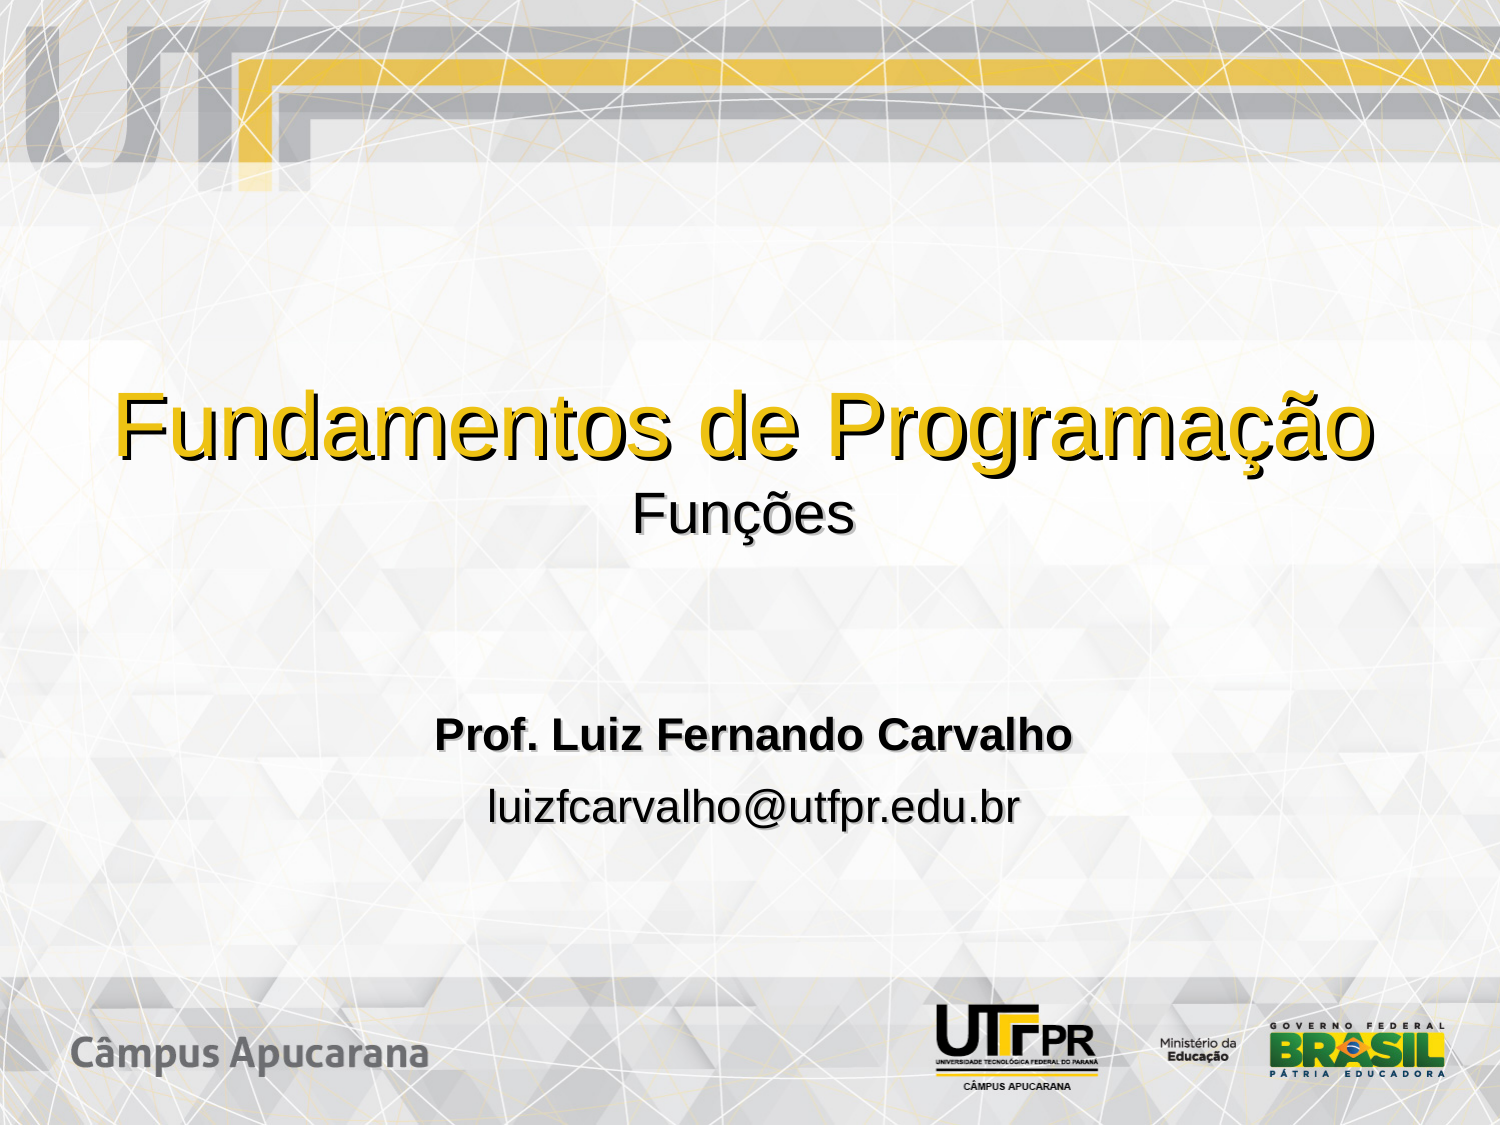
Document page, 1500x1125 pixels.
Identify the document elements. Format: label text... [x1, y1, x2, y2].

subtitle Prof. Luiz Fernando Carvalho luizfcarvalho@utfpr.edu.br [79, 696, 1430, 1040]
picture [0, 0, 1500, 1125]
title Fundamentos de Programação Funções [11, 342, 1476, 567]
